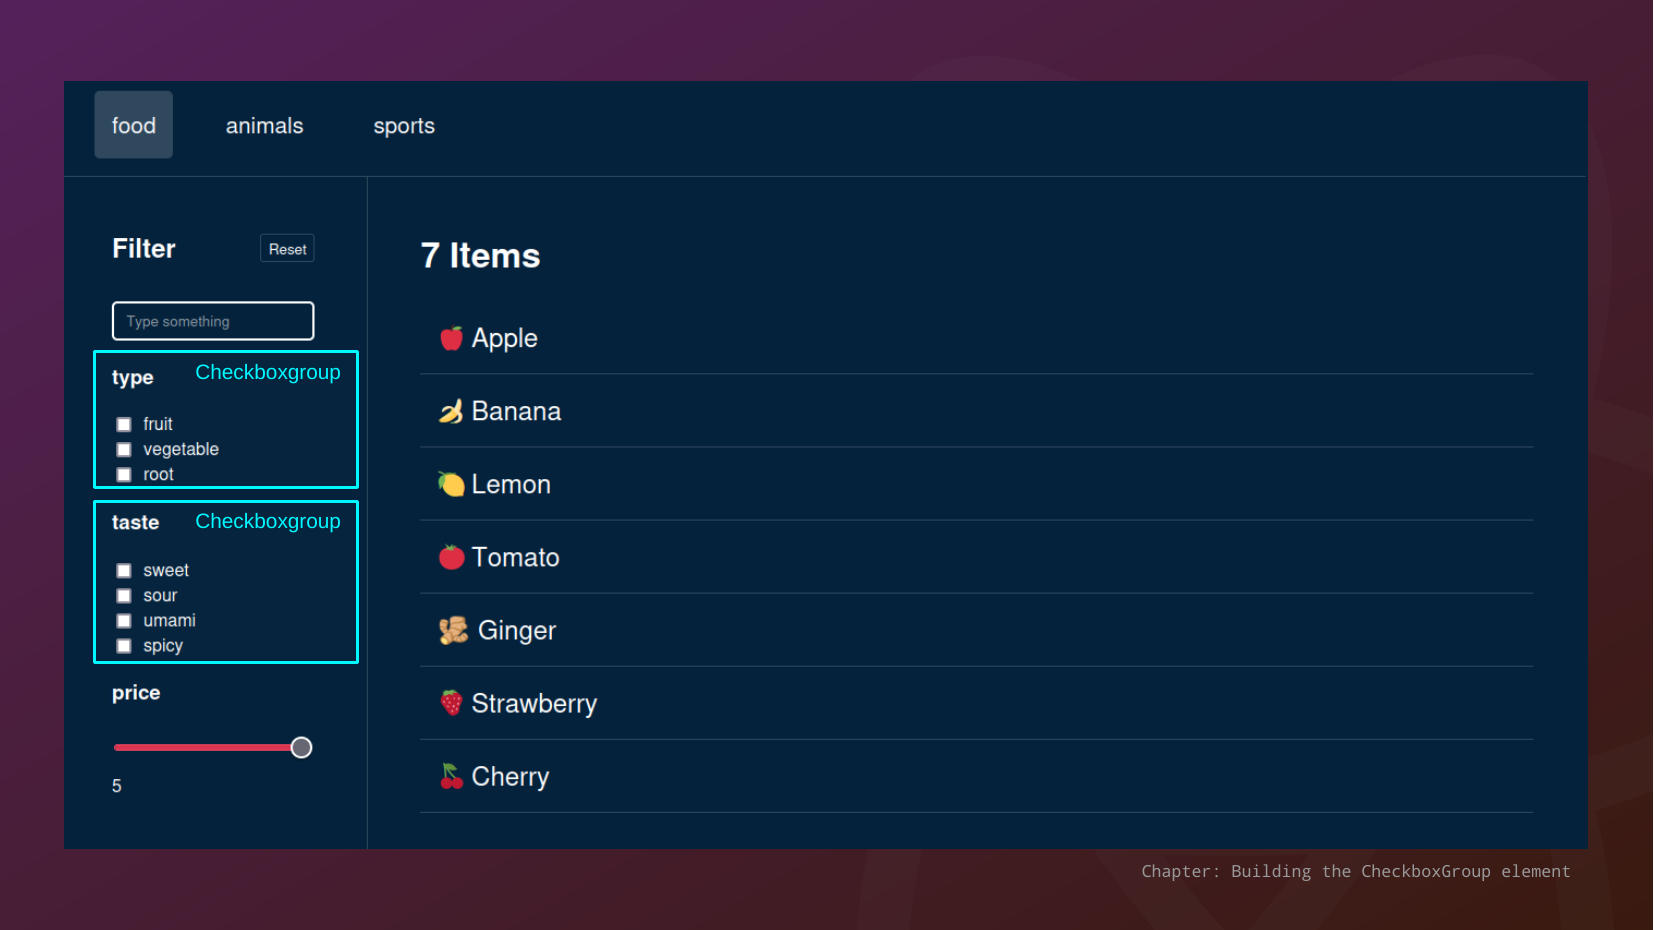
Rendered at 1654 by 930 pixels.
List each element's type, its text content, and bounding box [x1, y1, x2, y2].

text_box Checkboxgroup [94, 501, 358, 663]
picture [64, 81, 1588, 849]
text_box Checkboxgroup [94, 351, 358, 488]
text_box Chapter: Building the CheckboxGroup element [1049, 854, 1587, 909]
